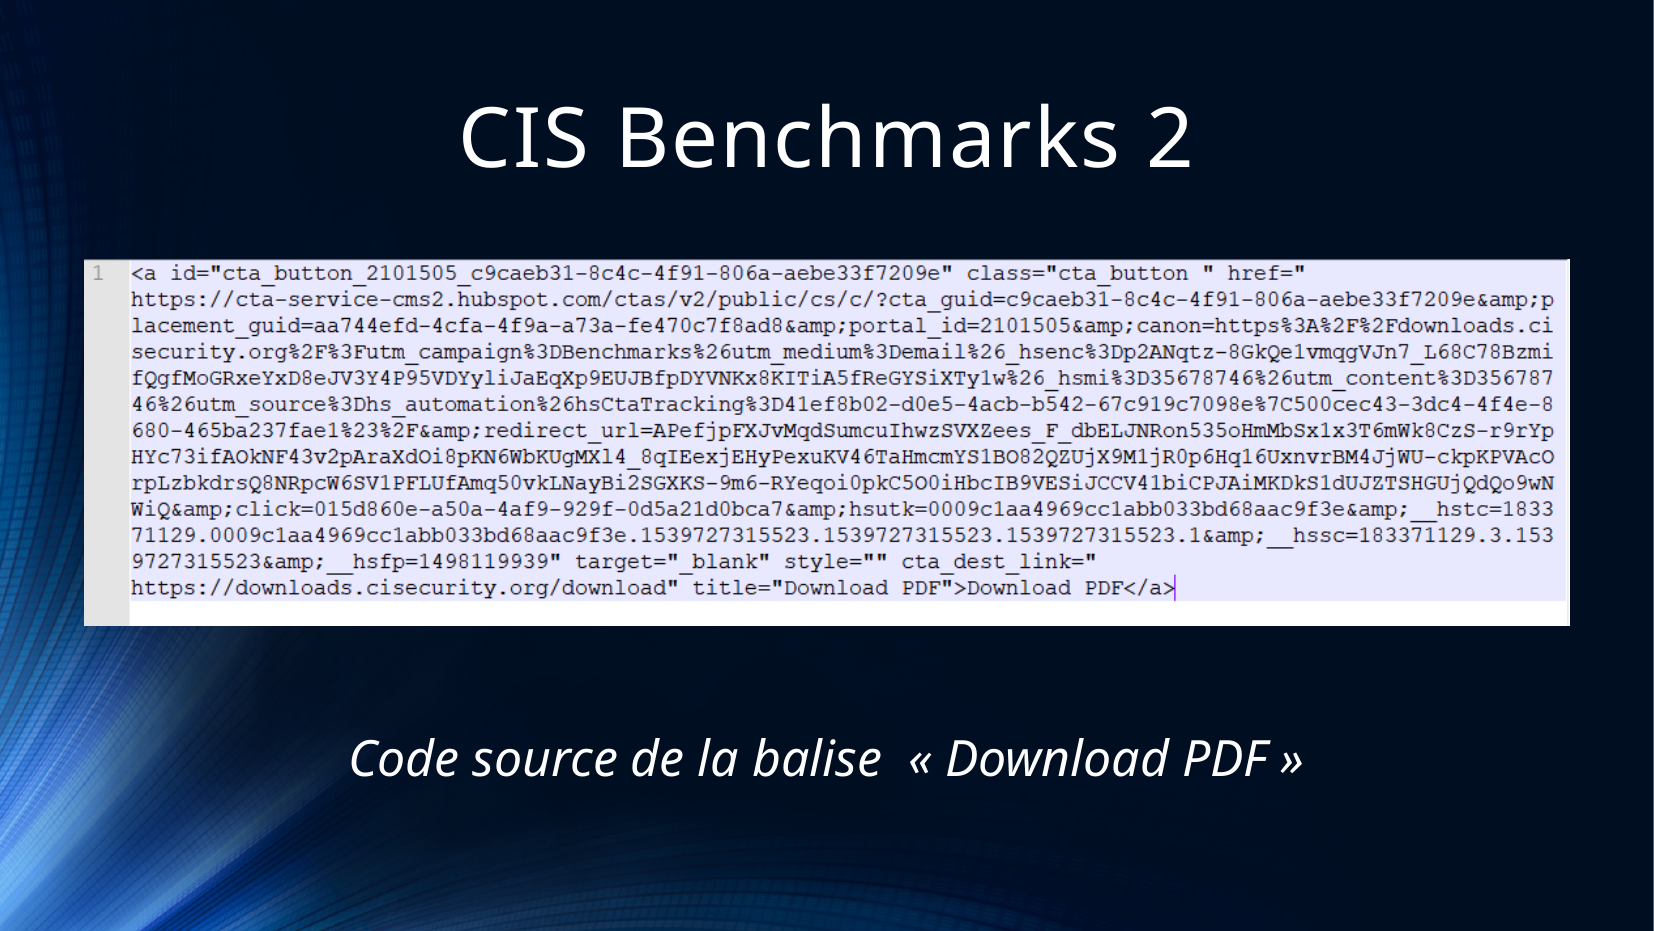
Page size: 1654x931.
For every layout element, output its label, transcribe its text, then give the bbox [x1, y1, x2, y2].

title CIS Benchmarks 2 [206, 15, 1448, 202]
text_box Code source de la balise « Download PDF » [294, 718, 1360, 794]
picture [0, 0, 1654, 931]
